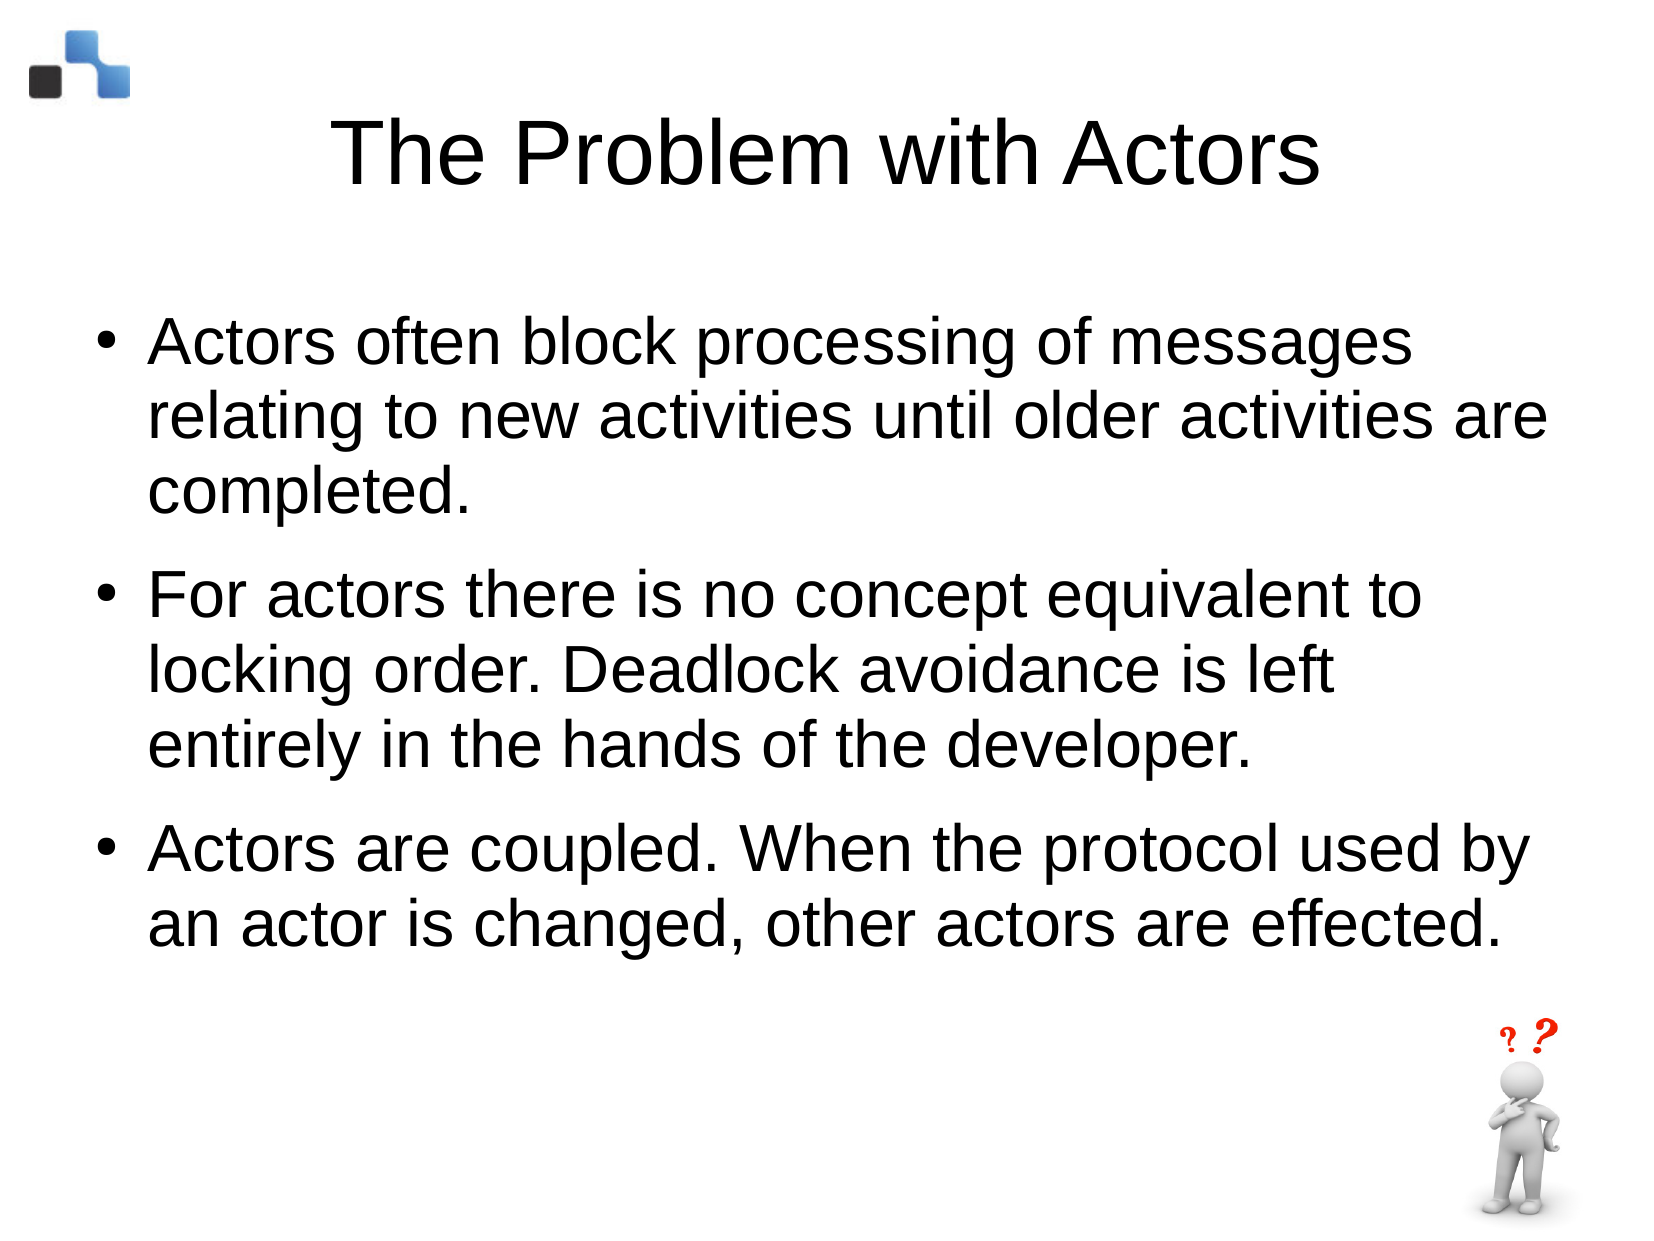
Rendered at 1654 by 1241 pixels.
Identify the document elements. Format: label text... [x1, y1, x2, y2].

title The Problem with Actors [82, 49, 1571, 257]
picture [1417, 1003, 1625, 1241]
list Actors often block processing of messages relating to new activities until older activities are completed. For actors there is no concept equivalent to locking order. Deadlock avoidance is left entirely in the hands of the developer. Actors are coupled. When the protocol used by an actor is changed, other actors are effected. [76, 303, 1565, 1123]
picture [29, 18, 130, 119]
